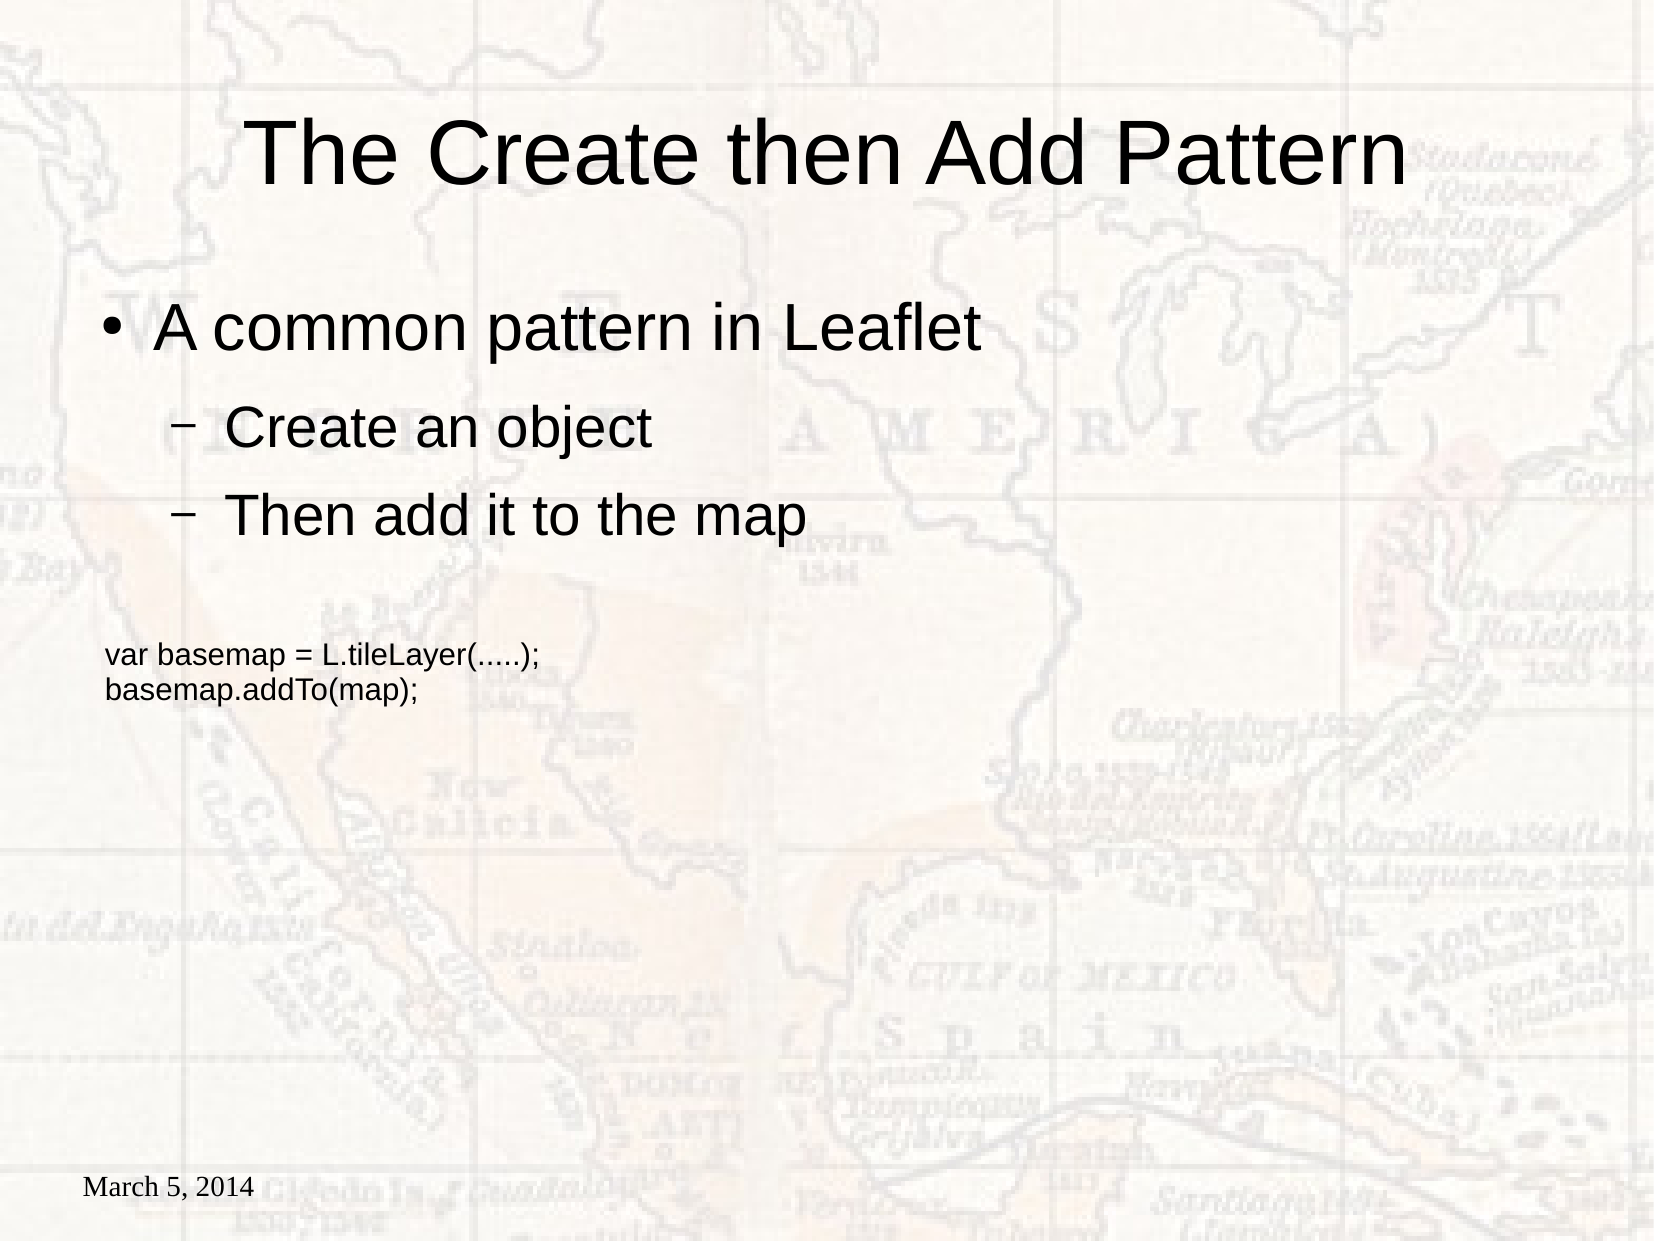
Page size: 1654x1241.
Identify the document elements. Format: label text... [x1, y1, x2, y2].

picture [0, 0, 1654, 1241]
list A common pattern in Leaflet Create an object Then add it to the map [82, 290, 1571, 556]
text_box var basemap = L.tileLayer(.....); basemap.addTo(map); [90, 630, 1516, 715]
title The Create then Add Pattern [82, 49, 1571, 257]
